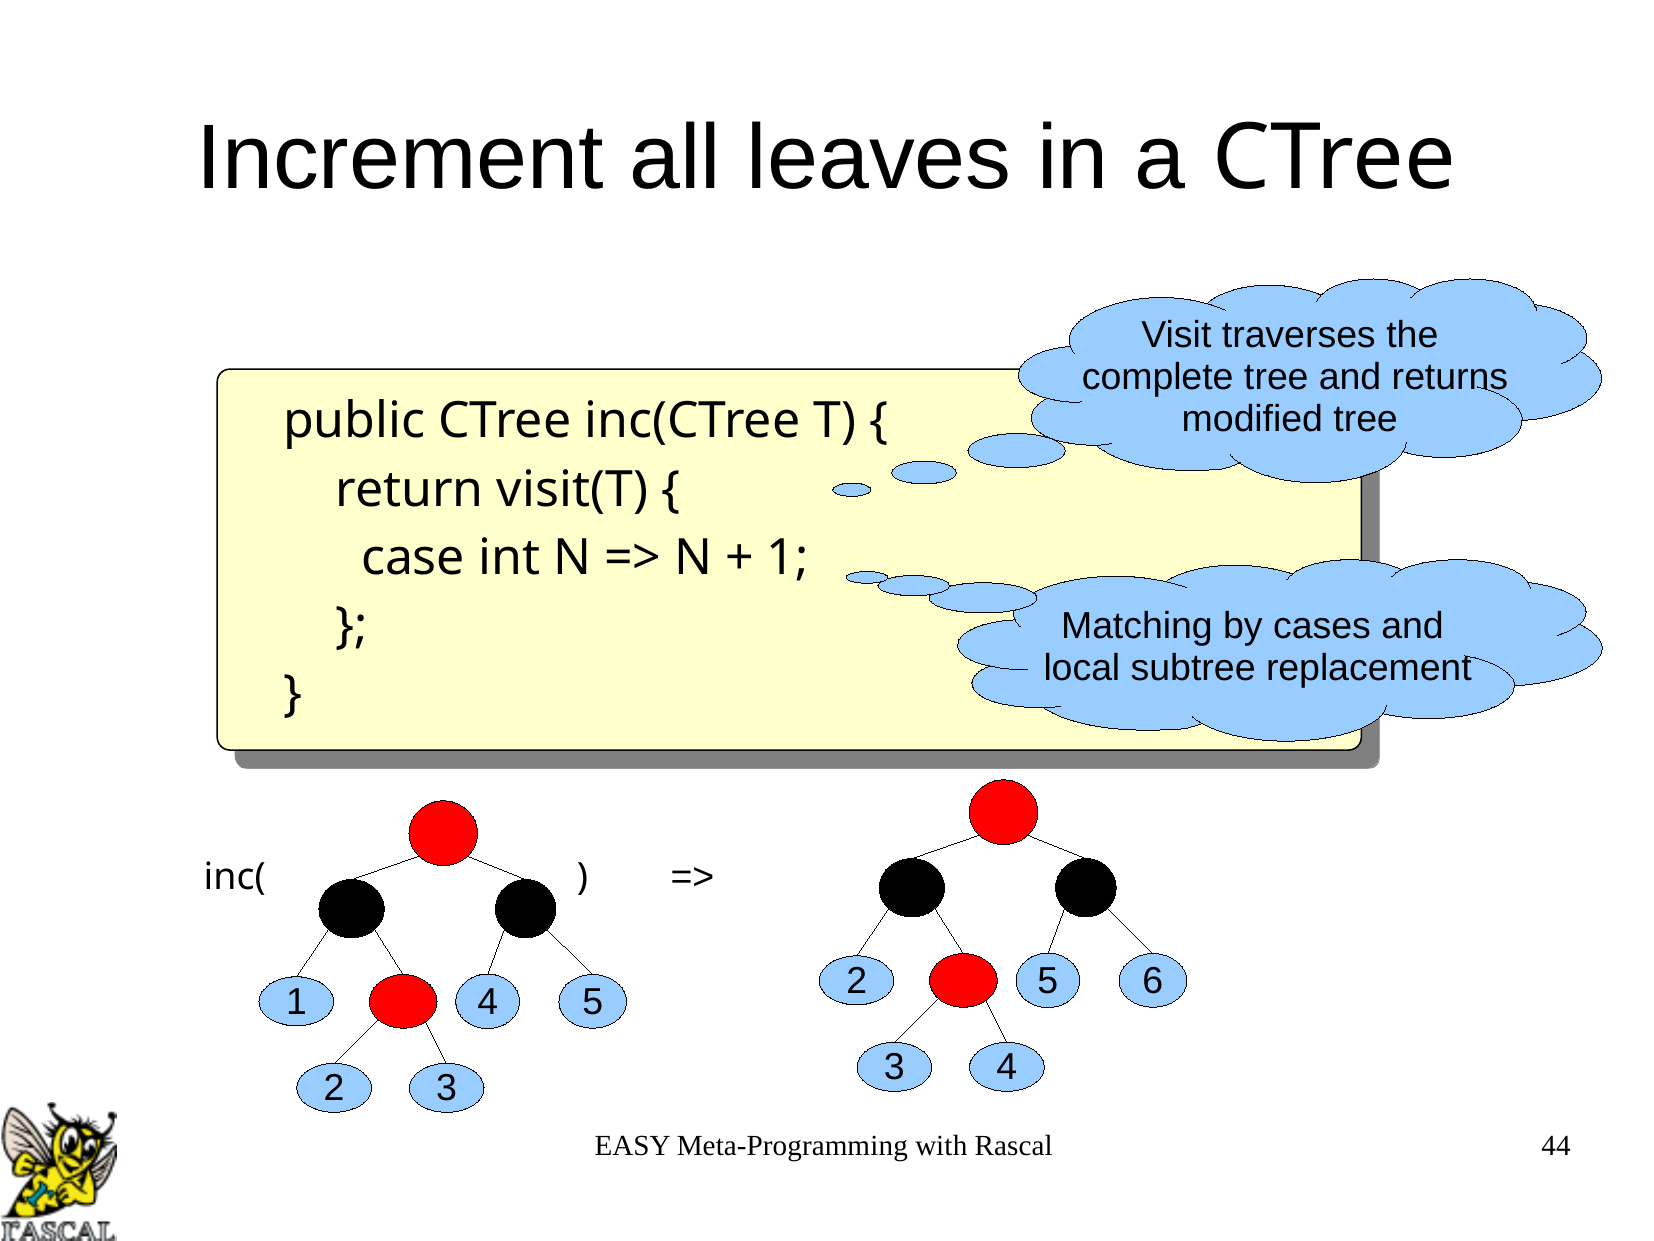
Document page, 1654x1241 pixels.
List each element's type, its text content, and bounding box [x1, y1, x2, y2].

text_box Matching by cases and local subtree replacement [846, 559, 1603, 742]
picture [0, 1102, 117, 1241]
text_box [969, 779, 1038, 845]
text_box 3 [409, 1063, 485, 1113]
title Increment all leaves in a CTree [82, 56, 1571, 249]
text_box 3 [857, 1042, 932, 1092]
text_box [1055, 858, 1117, 917]
text_box 6 [1119, 953, 1187, 1008]
text_box [369, 974, 438, 1029]
text_box inc( ) => [188, 841, 786, 909]
text_box [408, 800, 478, 866]
text_box [318, 879, 385, 938]
text_box 4 [455, 974, 520, 1029]
text_box 5 [1016, 953, 1080, 1008]
text_box 5 [558, 974, 627, 1029]
text_box [495, 879, 556, 938]
text_box 1 [258, 976, 334, 1026]
text_box [929, 953, 998, 1008]
text_box public CTree inc(CTree T) { return visit(T) { case int N => N + 1; }; } [268, 376, 1288, 740]
text_box Visit traverses the complete tree and returns modified tree [967, 278, 1602, 483]
text_box [1288, 477, 1362, 573]
text_box 2 [296, 1063, 372, 1113]
text_box 2 [819, 955, 894, 1005]
text_box [879, 858, 945, 917]
text_box [217, 369, 1362, 751]
text_box Visit traverses the complete tree and returns modified tree [891, 461, 957, 484]
text_box 4 [969, 1042, 1045, 1092]
